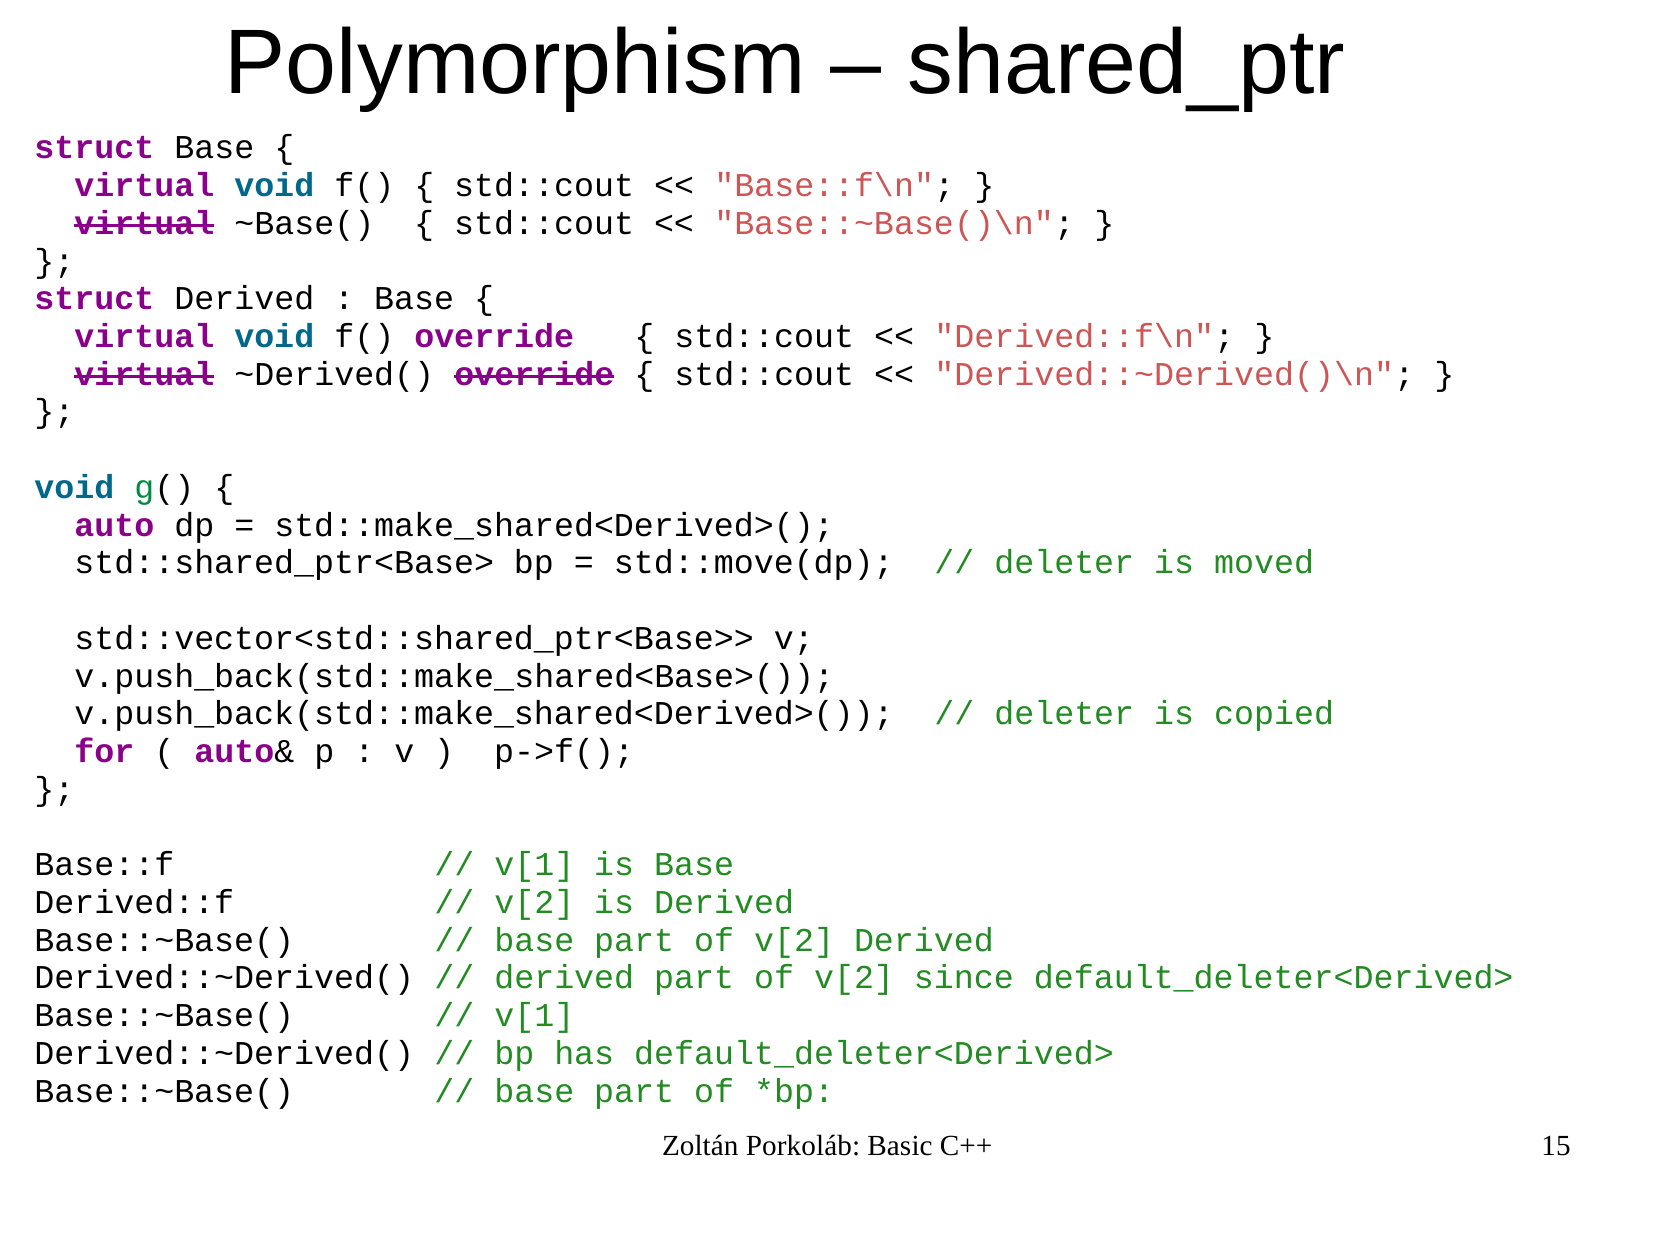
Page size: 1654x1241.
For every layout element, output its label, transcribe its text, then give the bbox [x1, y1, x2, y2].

title Polymorphism – shared_ptr [41, 0, 1531, 123]
text_box struct Base { virtual void f() { std::cout << "Base::f\n"; } virtual ~Base() { std::cout << "Base::~Base()\n"; } }; struct Derived : Base { virtual void f() override { std::cout << "Derived::f\n"; } virtual ~Derived() override { std::cout << "Derived::~Derived()\n"; } }; void g() { auto dp = std::make_shared<Derived>(); std::shared_ptr<Base> bp = std::move(dp); // deleter is moved std::vector<std::shared_ptr<Base>> v; v.push_back(std::make_shared<Base>()); v.push_back(std::make_shared<Derived>()); // deleter is copied for ( auto& p : v ) p->f(); }; Base::f // v[1] is Base Derived::f // v[2] is Derived Base::~Base() // base part of v[2] Derived Derived::~Derived() // derived part of v[2] since default_deleter<Derived> Base::~Base() // v[1] Derived::~Derived() // bp has default_deleter<Derived> Base::~Base() // base part of *bp: [19, 123, 1654, 1202]
